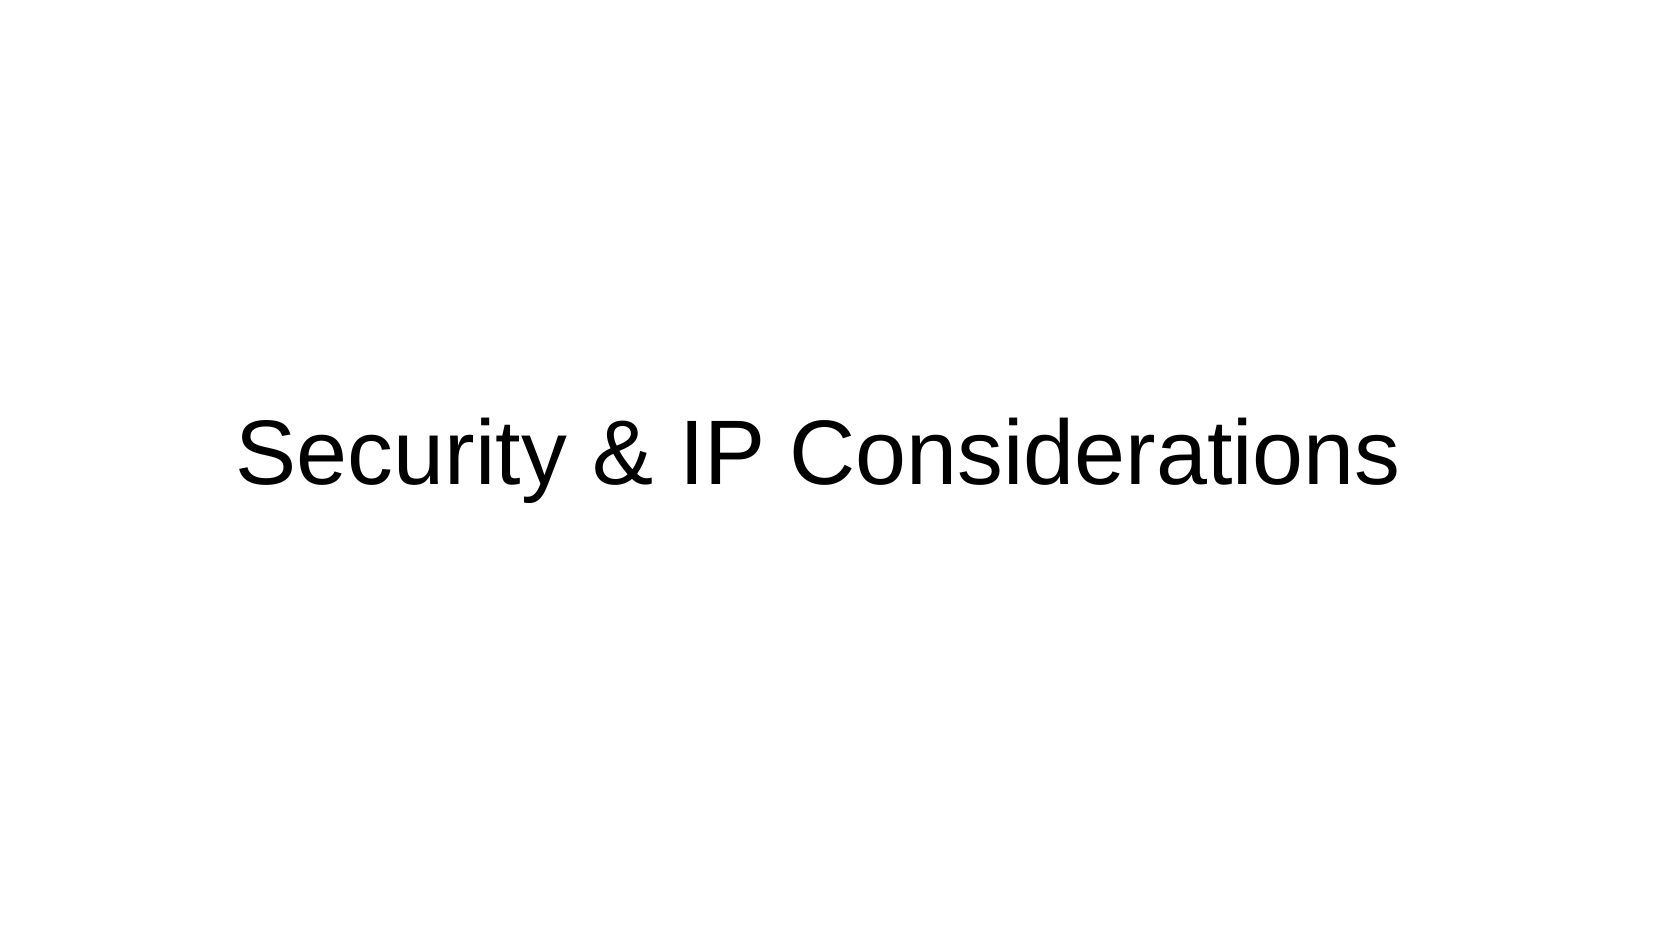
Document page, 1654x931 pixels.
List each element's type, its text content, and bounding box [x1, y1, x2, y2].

title Security & IP Considerations [75, 375, 1564, 531]
